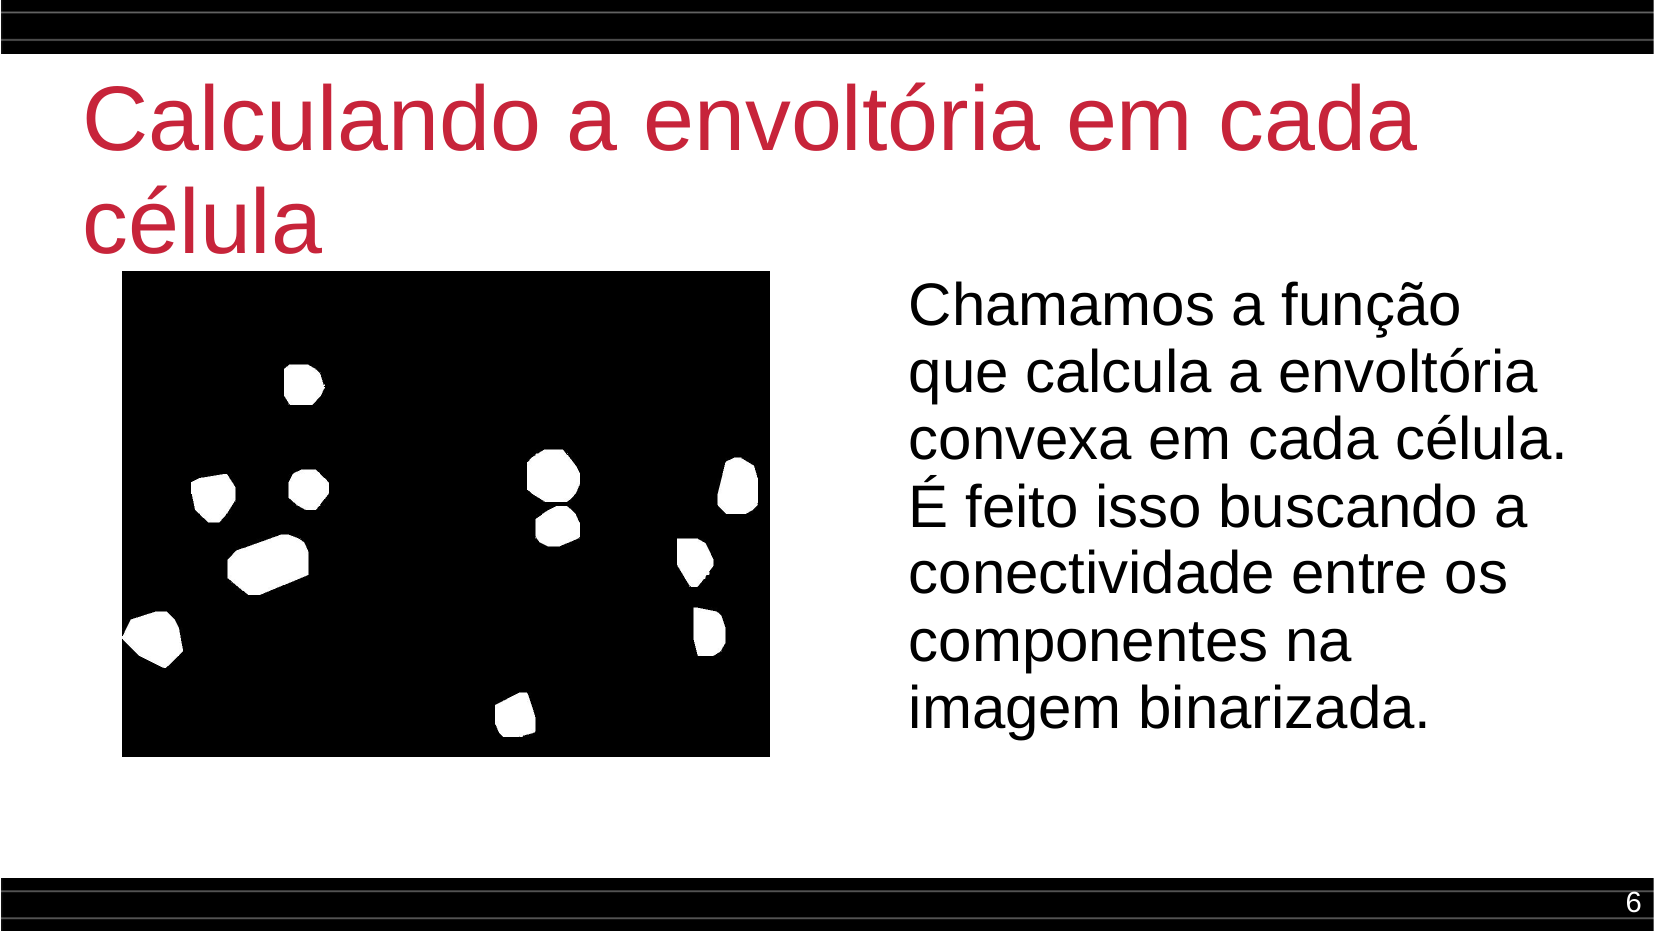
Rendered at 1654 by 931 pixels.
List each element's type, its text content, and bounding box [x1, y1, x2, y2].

picture [1, 878, 1654, 931]
title Calculando a envoltória em cada célula [82, 67, 1571, 273]
picture [1, 0, 1654, 54]
list Chamamos a função que calcula a envoltória convexa em cada célula. É feito isso buscando a conectividade entre os componentes na imagem binarizada. [845, 271, 1572, 758]
picture [122, 271, 770, 757]
